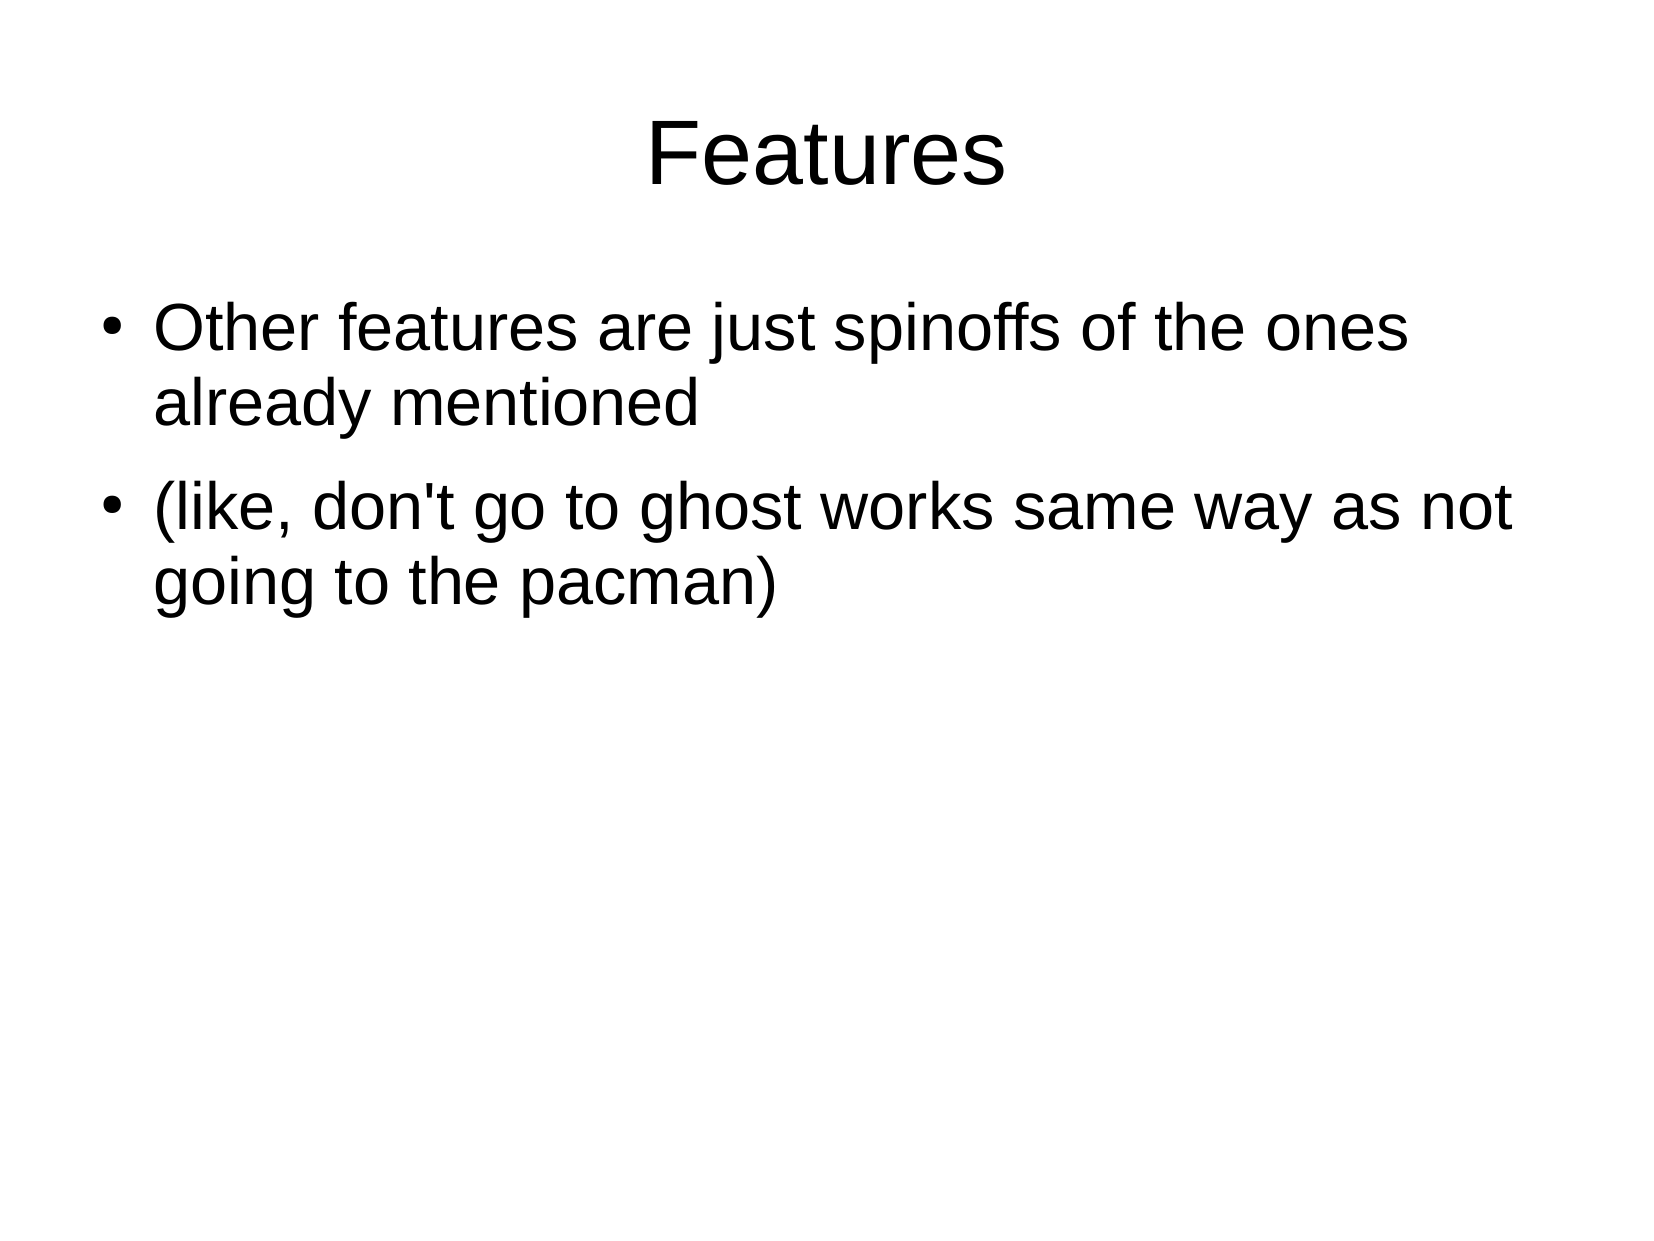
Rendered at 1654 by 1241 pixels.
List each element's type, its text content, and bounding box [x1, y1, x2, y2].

list Other features are just spinoffs of the ones already mentioned (like, don't go to ghost works same way as not going to the pacman) [82, 290, 1571, 1010]
title Features [82, 49, 1571, 257]
